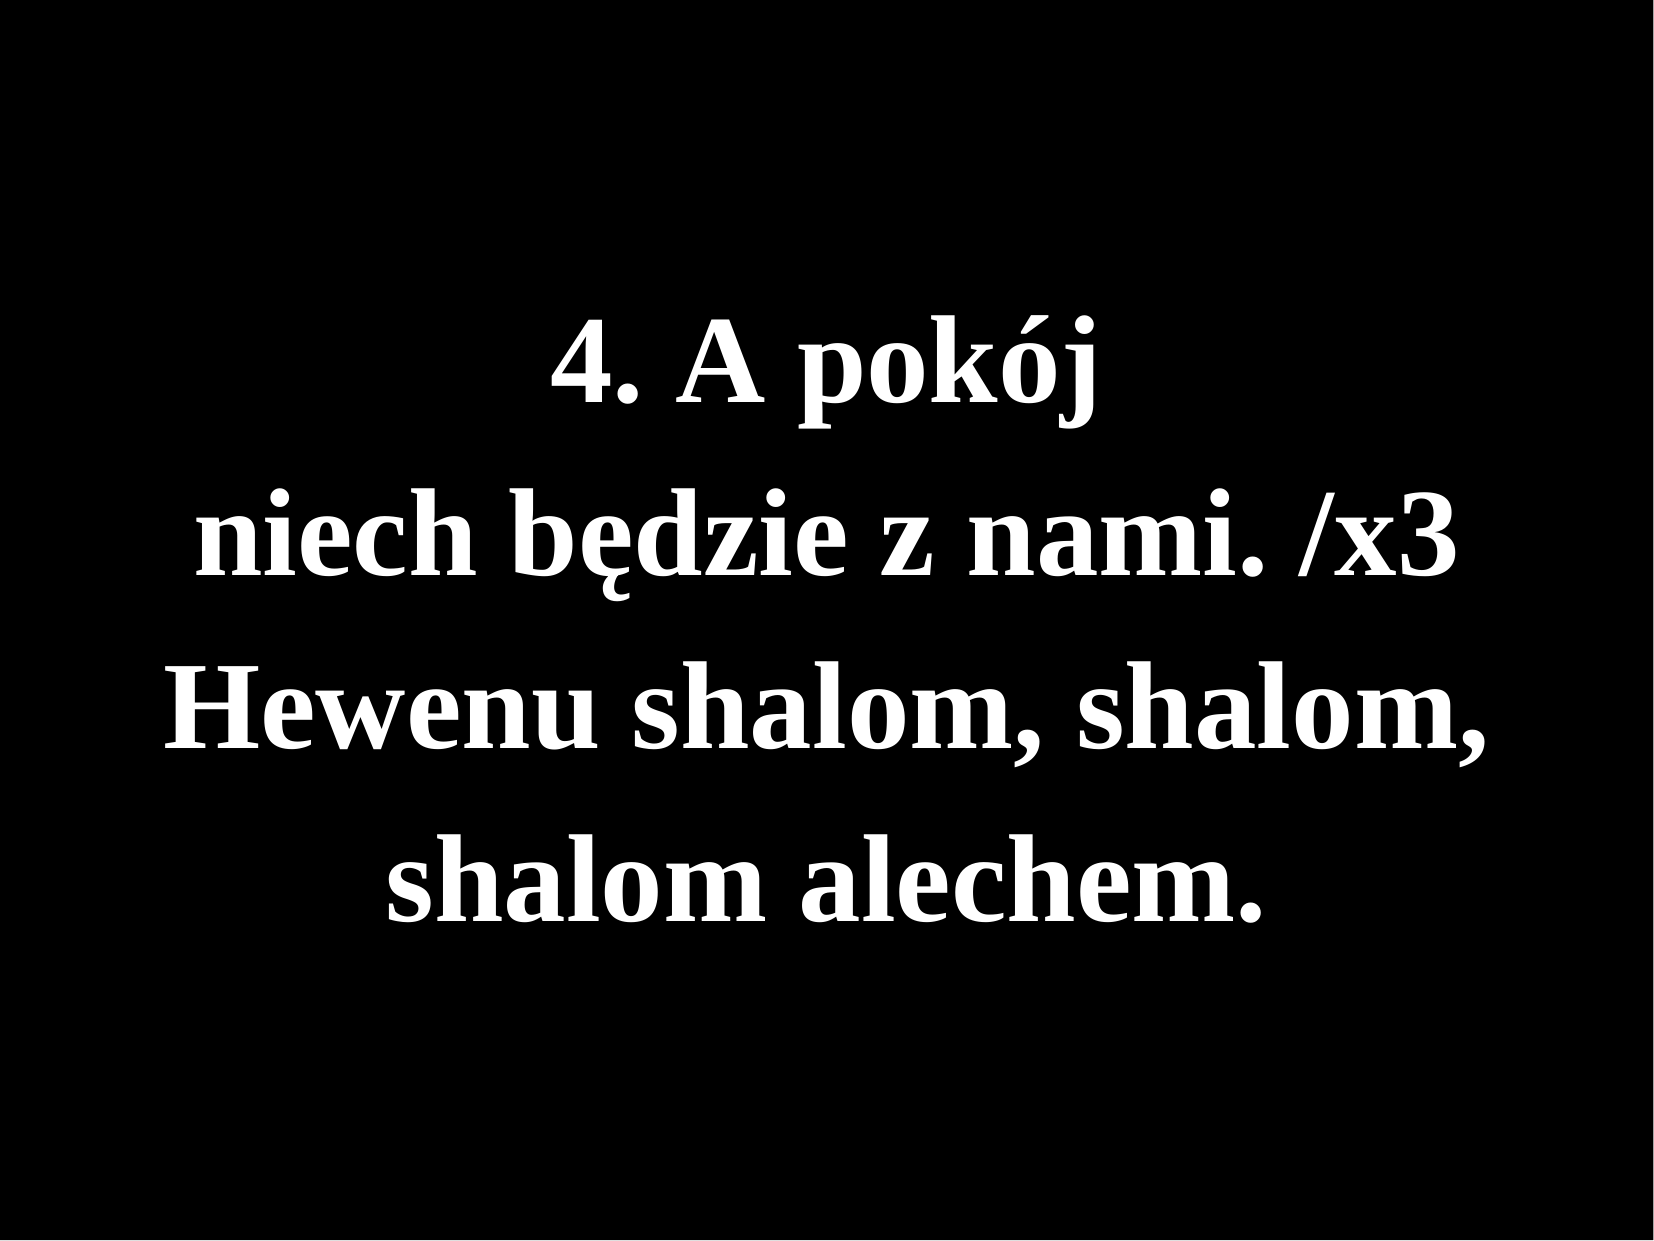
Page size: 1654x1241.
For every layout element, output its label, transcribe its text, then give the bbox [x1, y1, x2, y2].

title 4. A pokój ppp niech będzie z nami. /x3 ppp Hewenu shalom, shalom, ppp shalom alechem. [0, 0, 1654, 1241]
